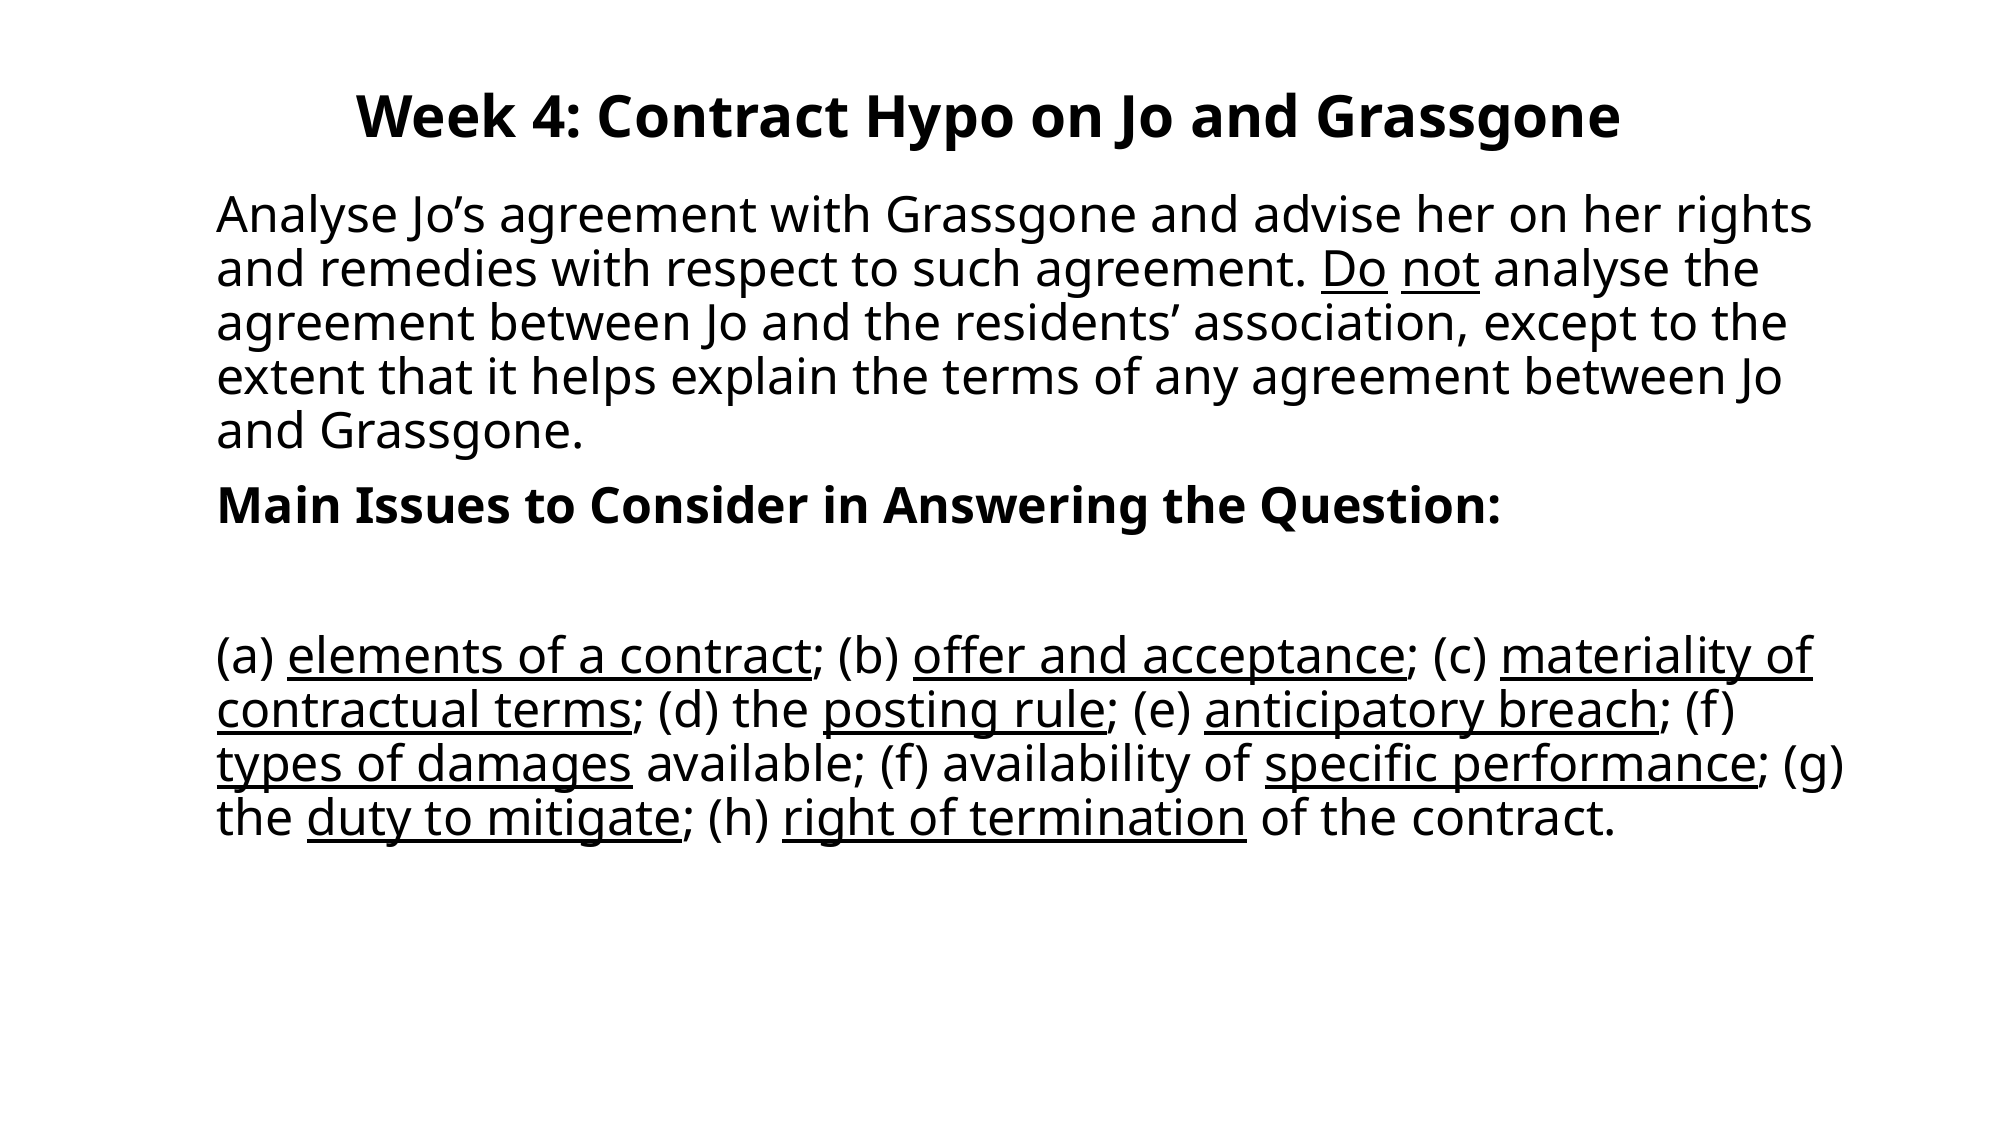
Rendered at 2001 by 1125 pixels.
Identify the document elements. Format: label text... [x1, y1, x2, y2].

subtitle Analyse Jo’s agreement with Grassgone and advise her on her rights and remedies with respect to such agreement. Do not analyse the agreement between Jo and the residents’ association, except to the extent that it helps explain the terms of any agreement between Jo and Grassgone. Main Issues to Consider in Answering the Question: (a) elements of a contract; (b) offer and acceptance; (c) materiality of contractual terms; (d) the posting rule; (e) anticipatory breach; (f) types of damages available; (f) availability of specific performance; (g) the duty to mitigate; (h) right of termination of the contract. [201, 182, 1878, 1041]
title Week 4: Contract Hypo on Jo and Grassgone [229, 38, 1750, 159]
